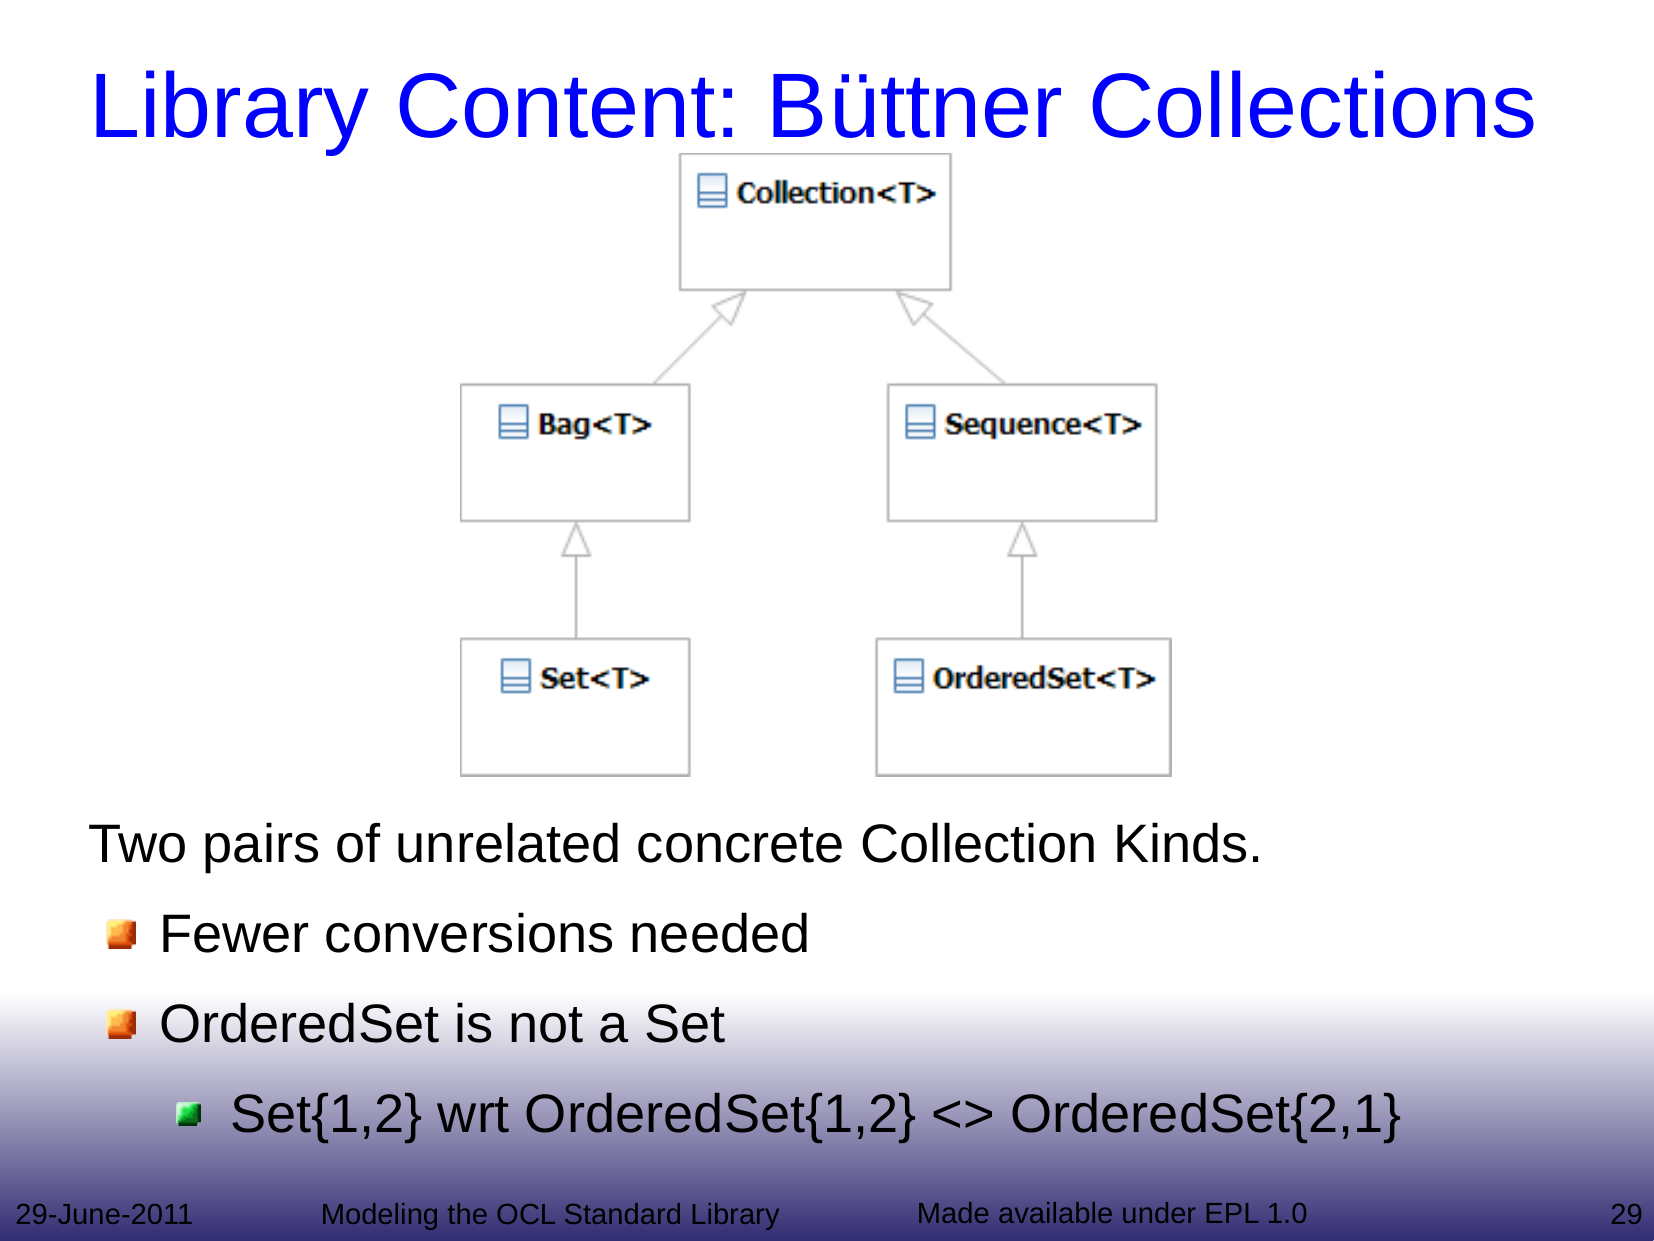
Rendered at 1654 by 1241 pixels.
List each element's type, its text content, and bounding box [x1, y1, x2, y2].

list Two pairs of unrelated concrete Collection Kinds. Fewer conversions needed OrderedSet is not a Set Set{1,2} wrt OrderedSet{1,2} <> OrderedSet{2,1} [88, 813, 1577, 1145]
picture [460, 153, 1172, 777]
title Library Content: Büttner Collections [82, 49, 1571, 162]
